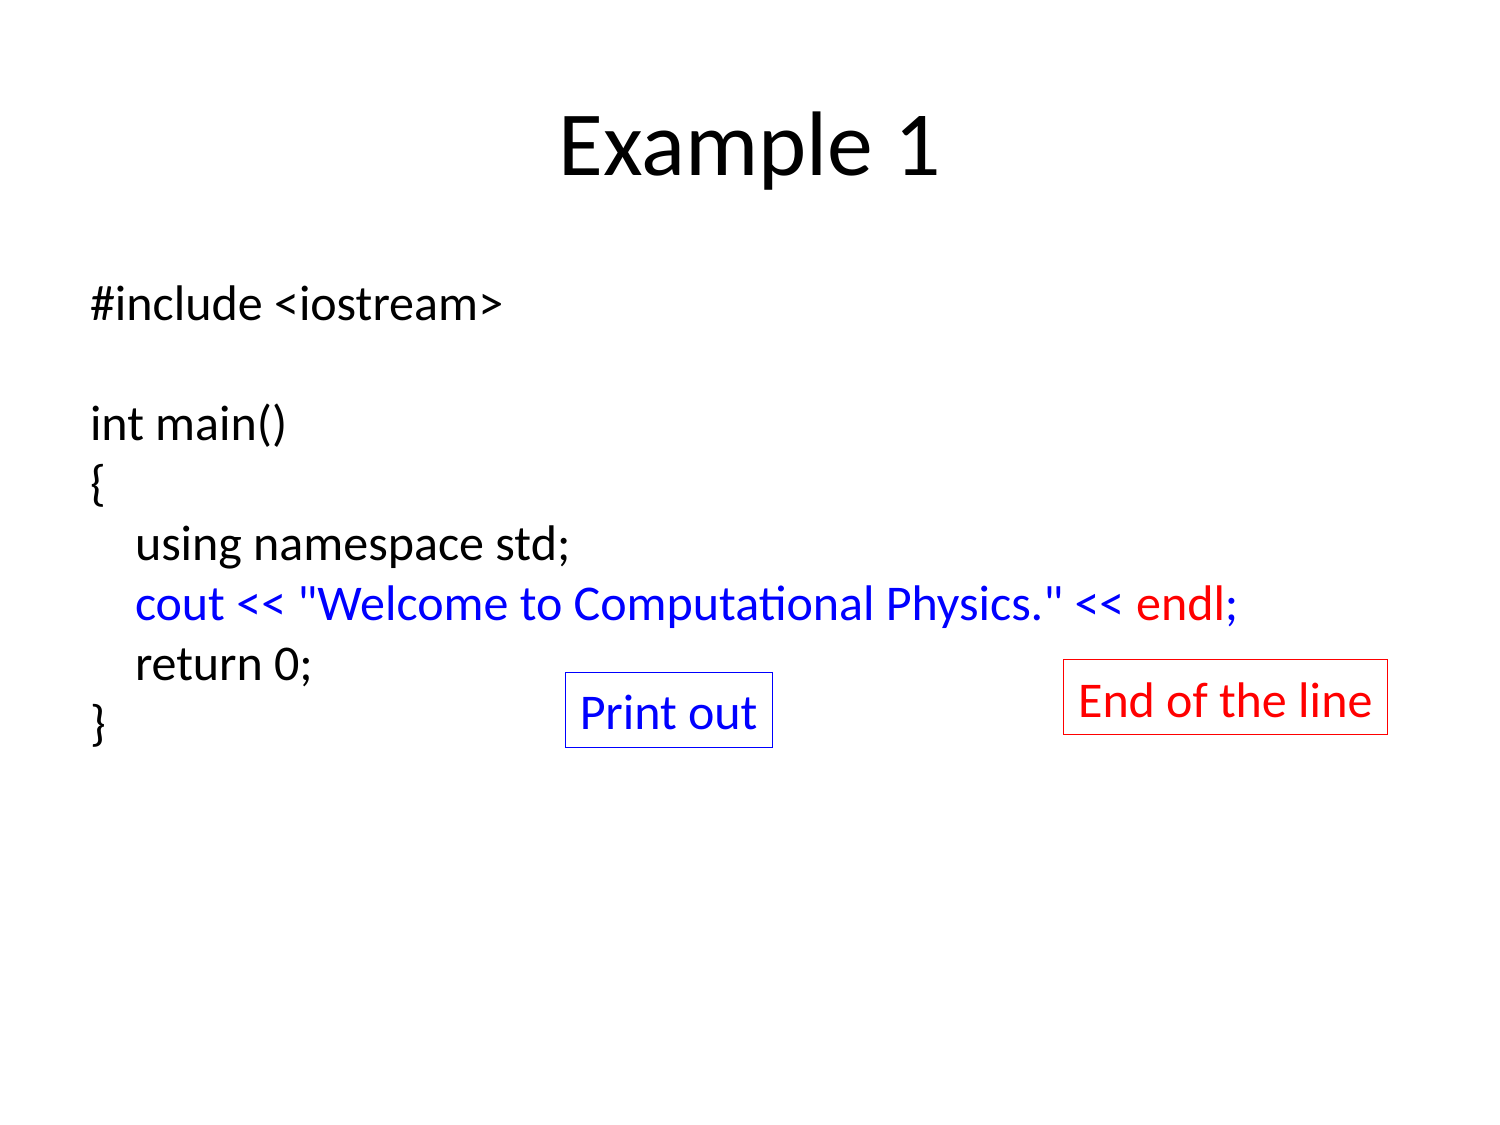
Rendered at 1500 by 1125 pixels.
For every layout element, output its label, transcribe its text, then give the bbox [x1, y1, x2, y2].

text_box Print out [565, 672, 773, 748]
title Example 1 [75, 45, 1425, 233]
list #include <iostream> int main() { using namespace std; cout << "Welcome to Computational Physics." << endl; return 0; } [75, 262, 1425, 1005]
text_box End of the line [1063, 659, 1388, 735]
